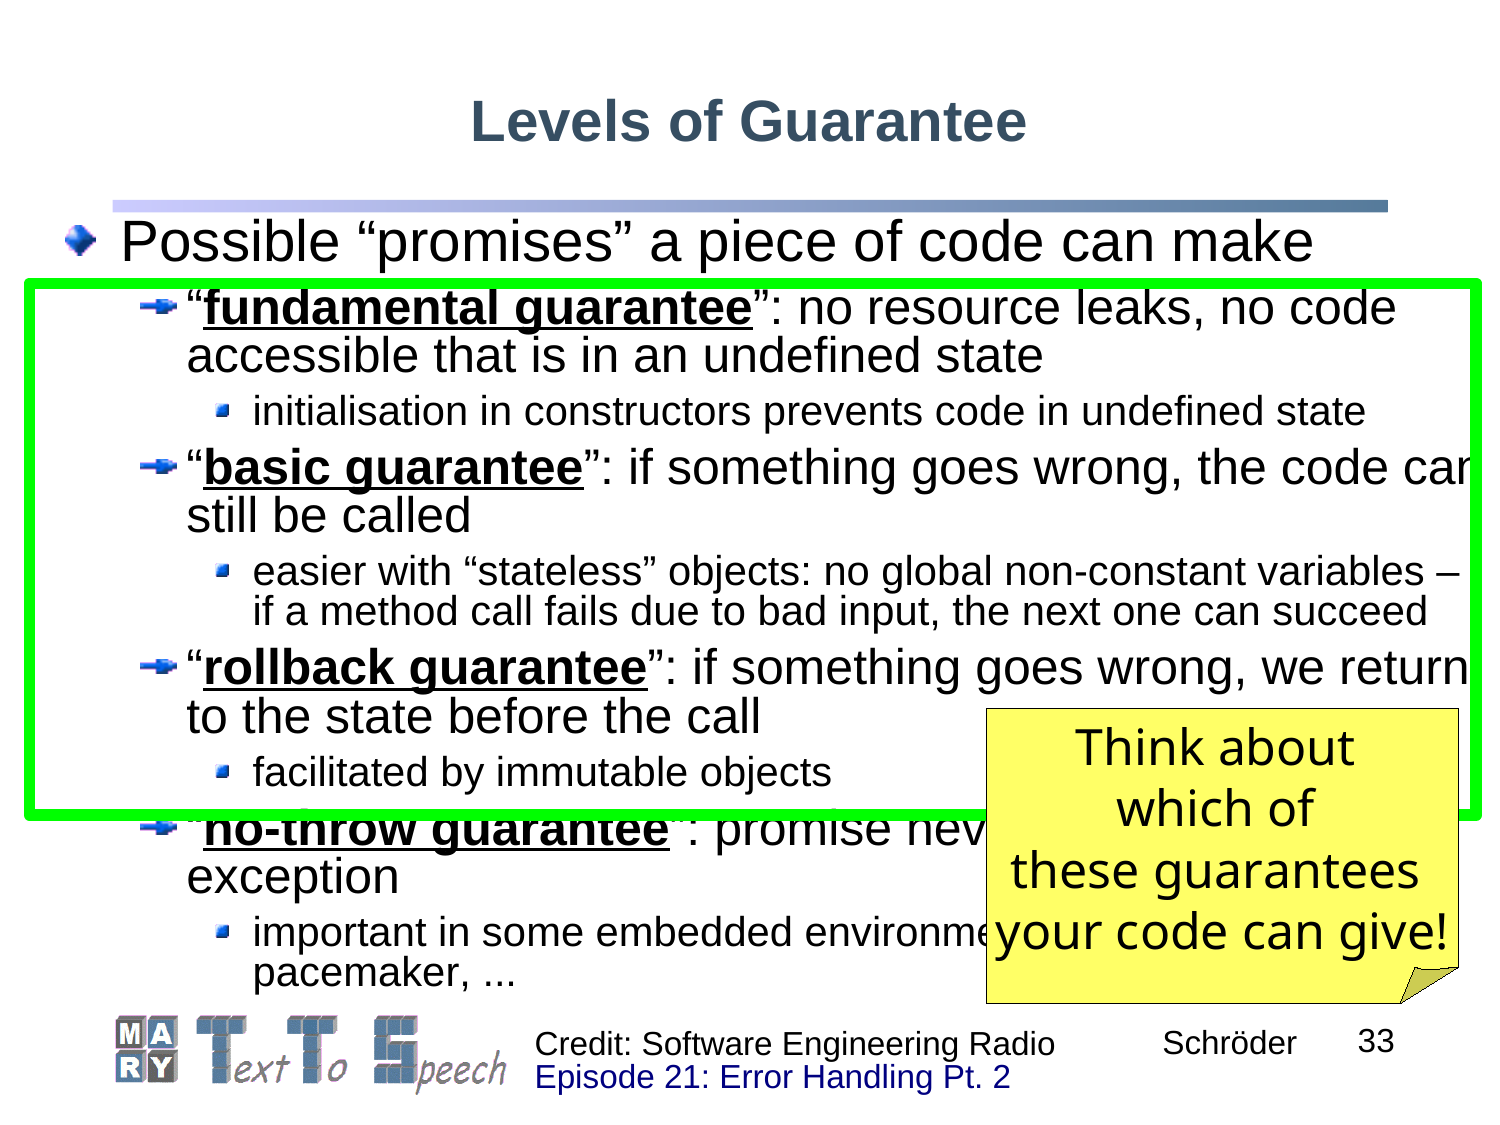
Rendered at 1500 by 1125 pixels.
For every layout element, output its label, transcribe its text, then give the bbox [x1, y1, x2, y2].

text_box Think about which of these guarantees your code can give! [986, 708, 1459, 1004]
title Levels of Guarantee [112, 57, 1387, 193]
text_box Credit: Software Engineering Radio Episode 21: Error Handling Pt. 2 [519, 1021, 1072, 1108]
list Possible “promises” a piece of code can make “fundamental guarantee”: no resource leaks, no code accessible that is in an undefined state initialisation in constructors prevents code in undefined state “basic guarantee”: if something goes wrong, the code can still be called easier with “stateless” objects: no global non-constant variables – if a method call fails due to bad input, the next one can succeed “rollback guarantee”: if something goes wrong, we return to the state before the call facilitated by immutable objects “no-throw guarantee”: promise never to throw any exception important in some embedded environments: flight control, pacemaker, ... [65, 289, 1470, 809]
list Possible “promises” a piece of code can make “fundamental guarantee”: no resource leaks, no code accessible that is in an undefined state initialisation in constructors prevents code in undefined state “basic guarantee”: if something goes wrong, the code can still be called easier with “stateless” objects: no global non-constant variables – if a method call fails due to bad input, the next one can succeed “rollback guarantee”: if something goes wrong, we return to the state before the call facilitated by immutable objects “no-throw guarantee”: promise never to throw any exception important in some embedded environments: flight control, pacemaker, ... [65, 216, 1489, 1004]
list Possible “promises” a piece of code can make “fundamental guarantee”: no resource leaks, no code accessible that is in an undefined state initialisation in constructors prevents code in undefined state “basic guarantee”: if something goes wrong, the code can still be called easier with “stateless” objects: no global non-constant variables – if a method call fails due to bad input, the next one can succeed “rollback guarantee”: if something goes wrong, we return to the state before the call facilitated by immutable objects “no-throw guarantee”: promise never to throw any exception important in some embedded environments: flight control, pacemaker, ... [65, 821, 986, 1004]
picture [112, 1012, 507, 1096]
